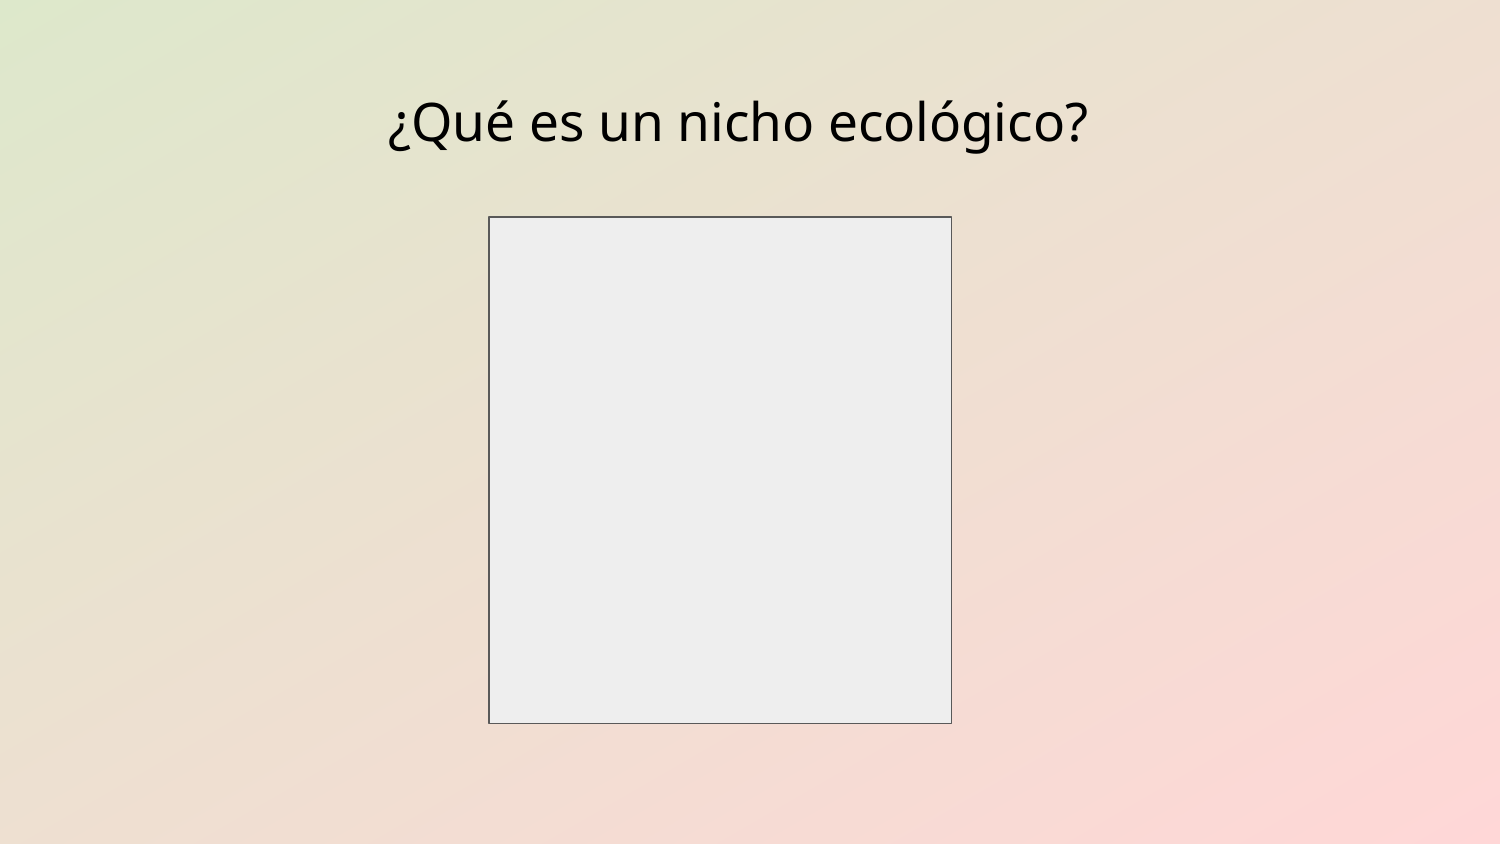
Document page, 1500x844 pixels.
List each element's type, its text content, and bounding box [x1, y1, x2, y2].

title ¿Qué es un nicho ecológico? [39, 72, 1437, 167]
text_box [489, 217, 952, 724]
